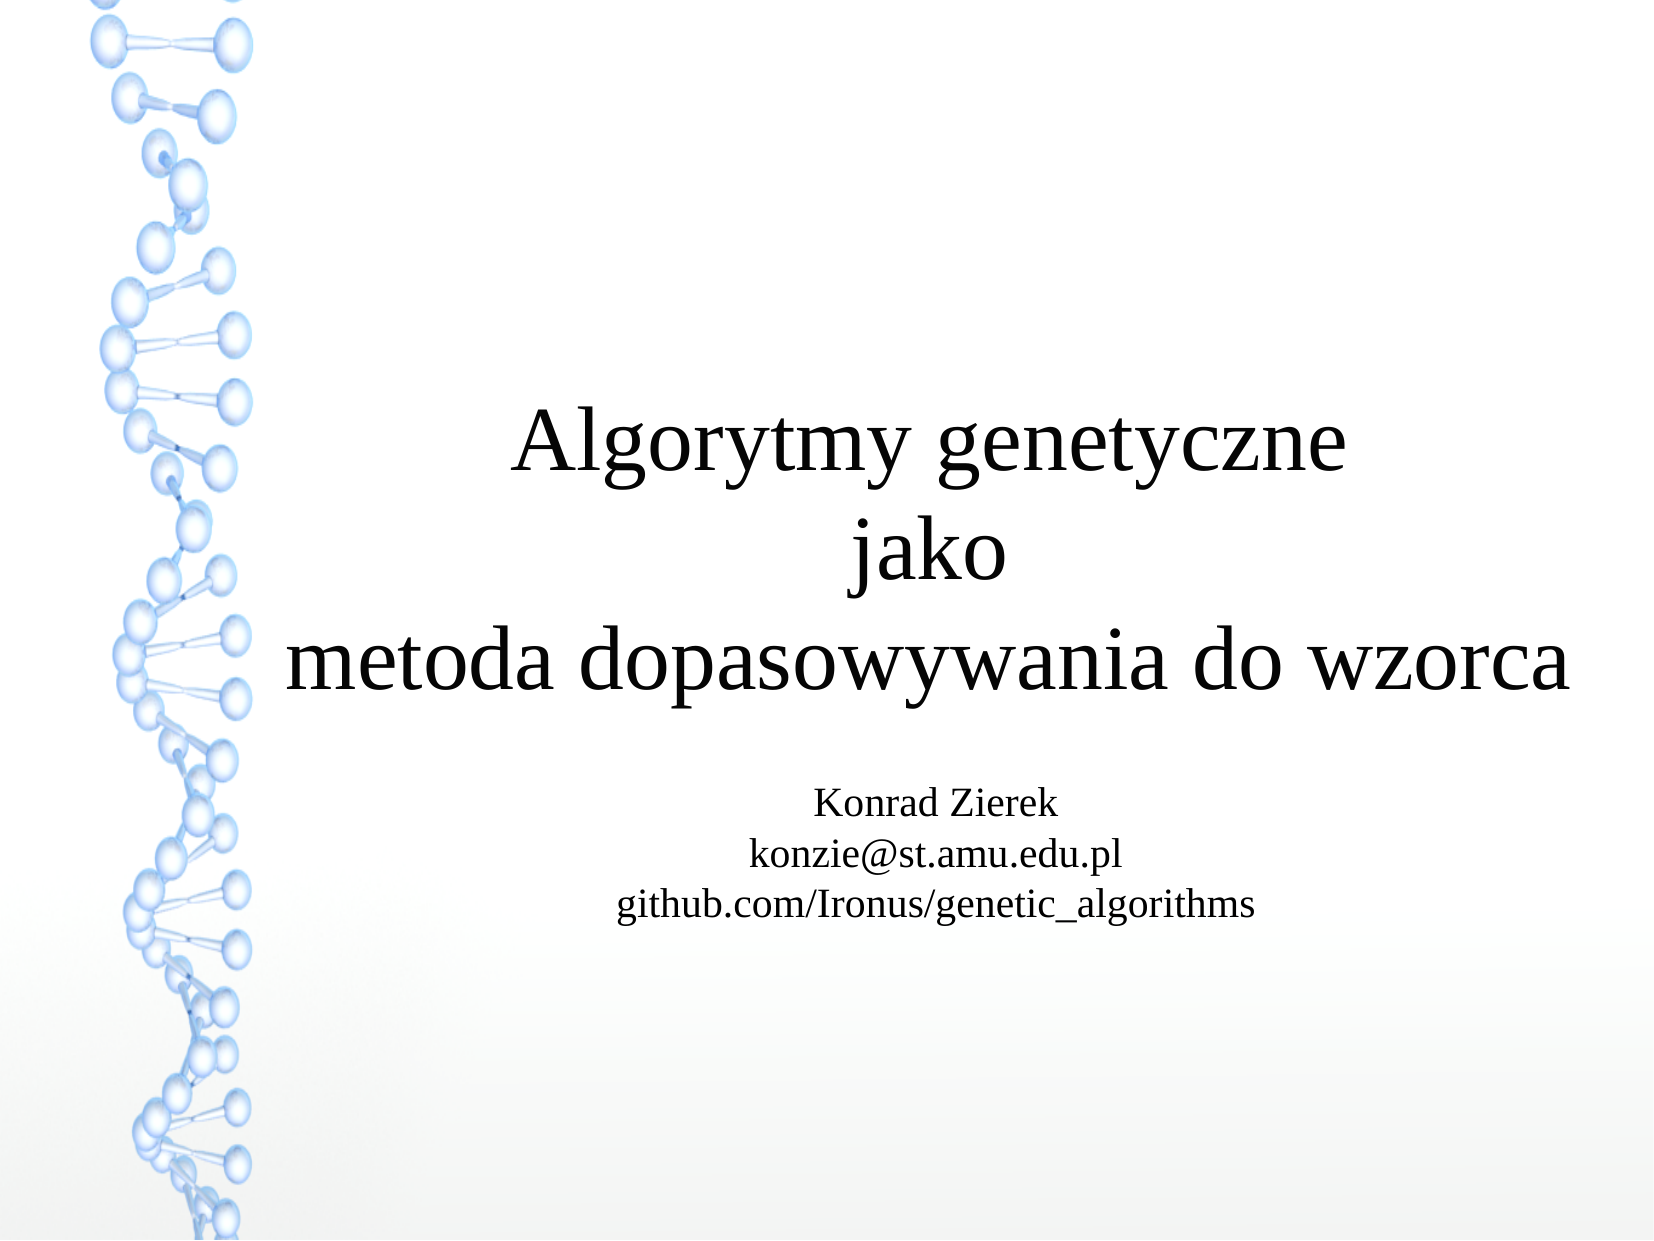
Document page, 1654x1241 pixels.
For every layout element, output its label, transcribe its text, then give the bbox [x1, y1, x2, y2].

text_box Algorytmy genetyczne jako metoda dopasowywania do wzorca [265, 330, 1595, 756]
picture [0, 0, 1654, 1240]
text_box Konrad Zierek konzie@st.amu.edu.pl github.com/Ironus/genetic_algorithms [271, 755, 1601, 945]
